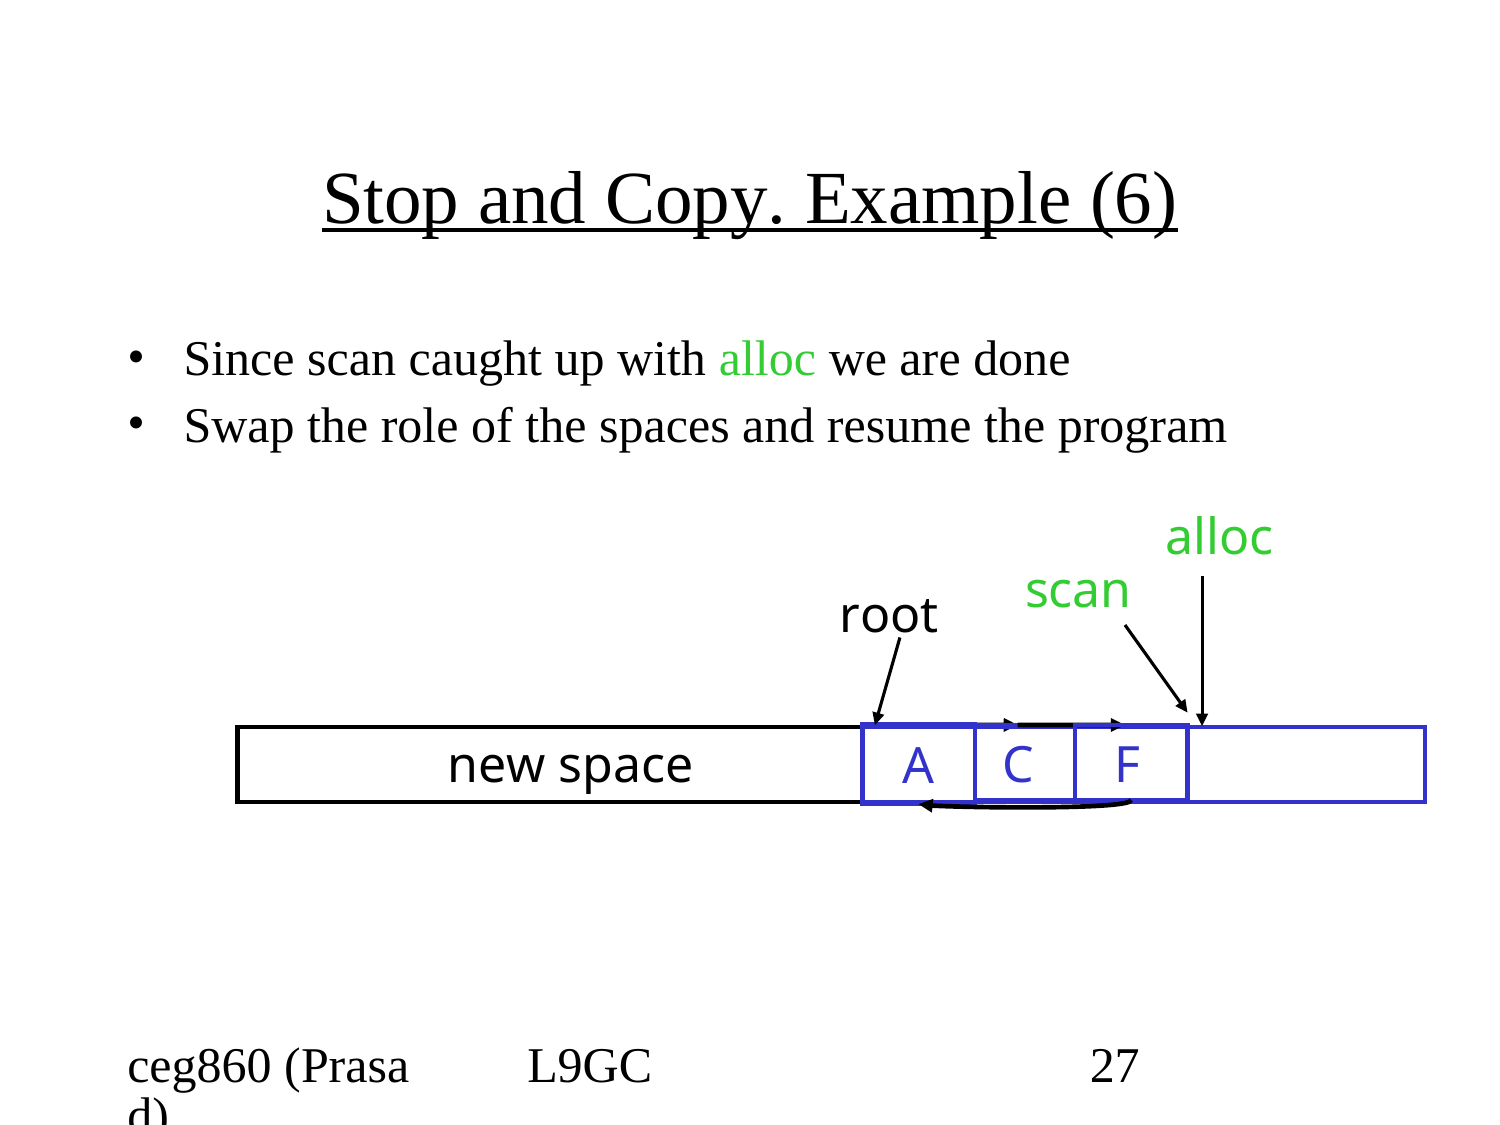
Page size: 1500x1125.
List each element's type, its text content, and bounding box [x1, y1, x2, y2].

text_box alloc [1150, 496, 1289, 573]
text_box F [1099, 727, 1161, 798]
list Since scan caught up with alloc we are done Swap the role of the spaces and resume the program [112, 324, 1388, 547]
text_box new space [432, 724, 726, 801]
title Stop and Copy. Example (6) [112, 99, 1388, 288]
text_box scan [1010, 549, 1147, 626]
text_box C [987, 724, 1048, 801]
text_box A [887, 725, 955, 802]
text_box root [824, 574, 956, 651]
